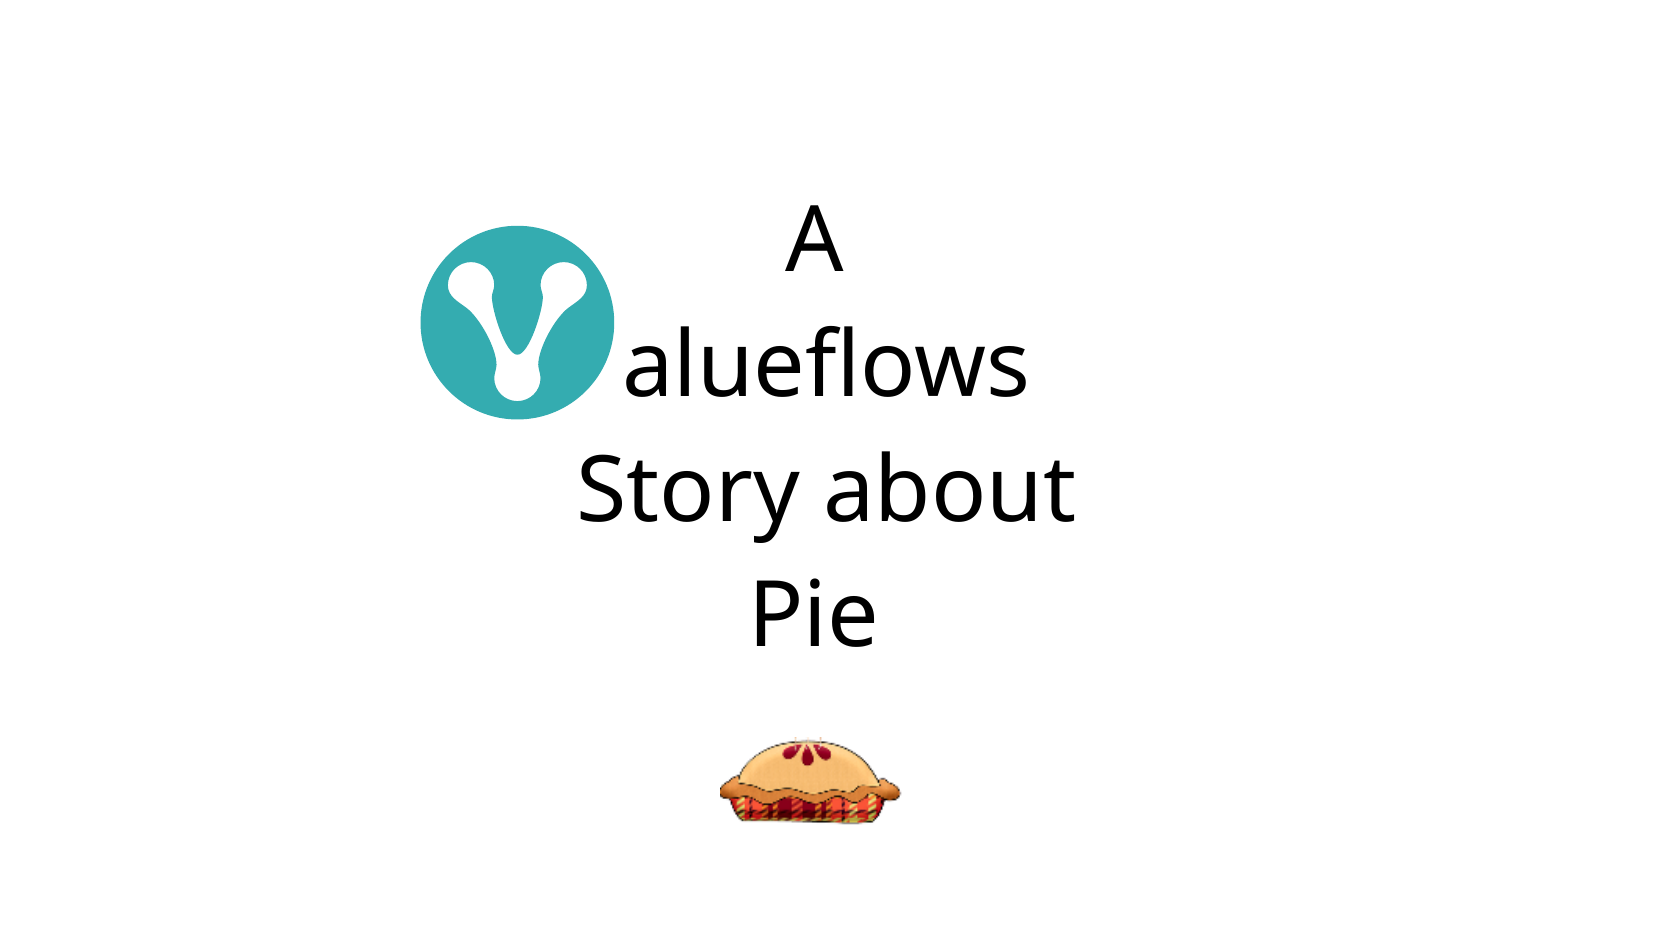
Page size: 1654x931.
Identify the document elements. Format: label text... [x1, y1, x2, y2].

picture [720, 737, 903, 826]
picture [419, 225, 616, 421]
title A alueflows Story about Pie [82, 30, 1571, 818]
